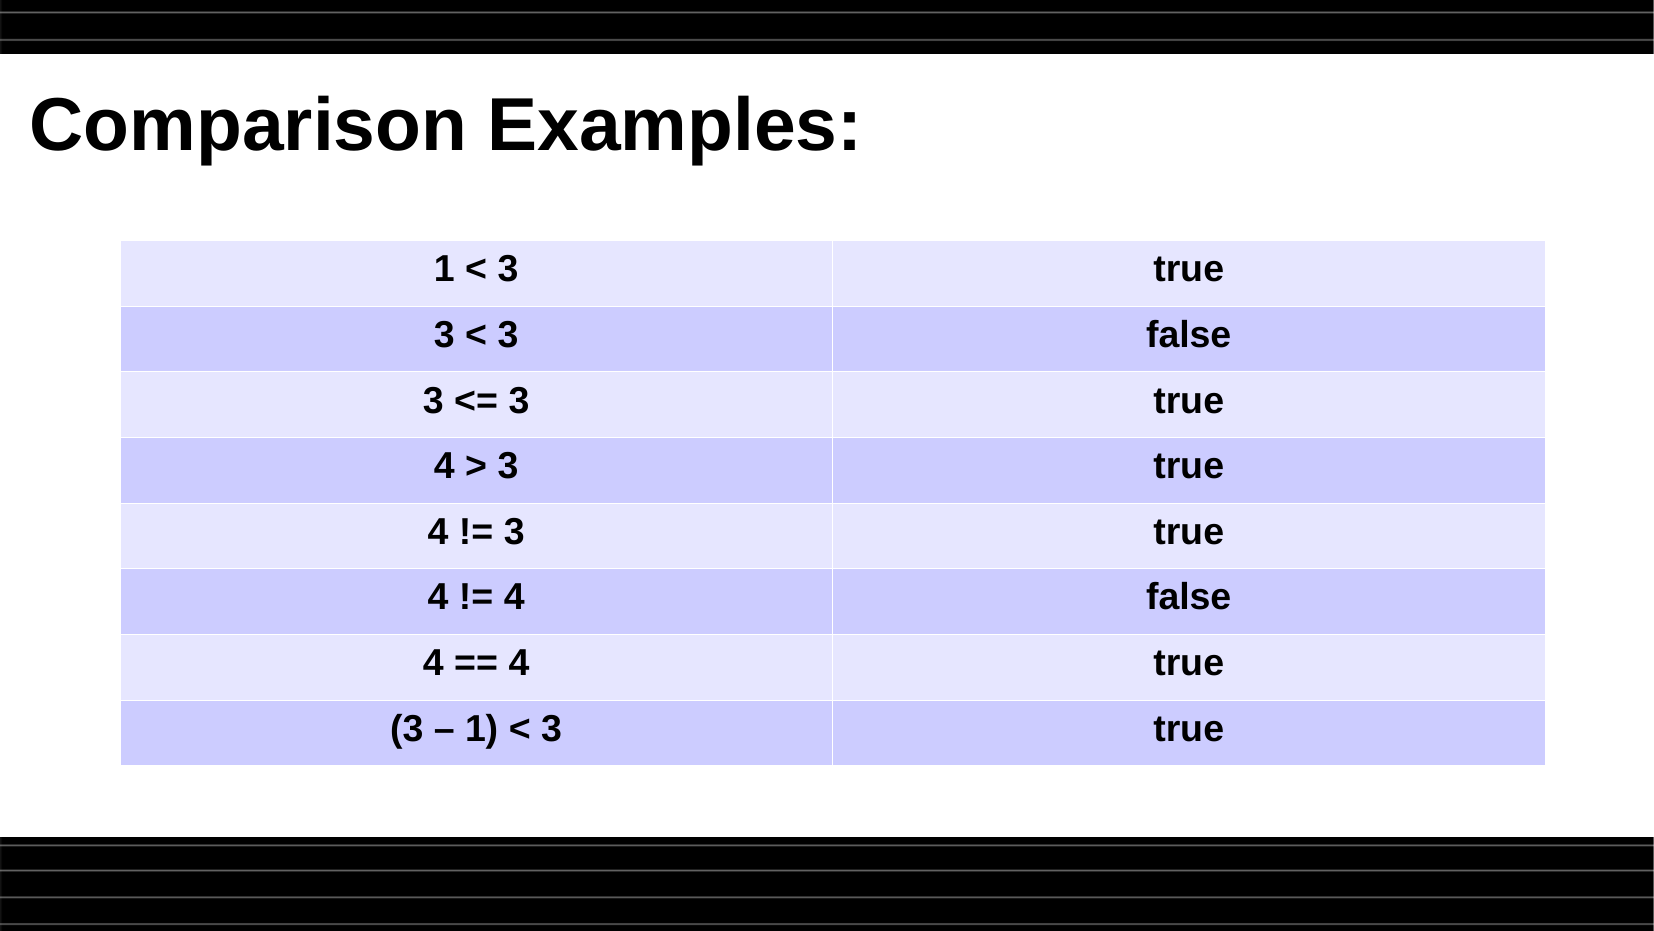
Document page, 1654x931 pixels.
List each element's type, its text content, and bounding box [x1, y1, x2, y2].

table_cell 3 < 3 [121, 307, 832, 371]
table_cell 4 != 4 [121, 569, 832, 634]
table_cell true [833, 701, 1545, 765]
table_cell true [833, 635, 1545, 700]
table_cell false [833, 569, 1545, 634]
table_cell 4 > 3 [121, 438, 832, 503]
picture [0, 837, 1654, 931]
table_cell true [833, 372, 1545, 437]
table_cell 4 == 4 [121, 635, 832, 700]
table_cell 3 <= 3 [121, 372, 832, 437]
table_header true [833, 241, 1545, 306]
table_cell true [833, 504, 1545, 568]
table_cell true [833, 438, 1545, 503]
text_box Comparison Examples: [15, 75, 1591, 174]
table_header 1 < 3 [121, 241, 832, 306]
table_cell false [833, 307, 1545, 371]
picture [0, 0, 1654, 54]
table_cell 4 != 3 [121, 504, 832, 568]
table_cell (3 – 1) < 3 [121, 701, 832, 765]
